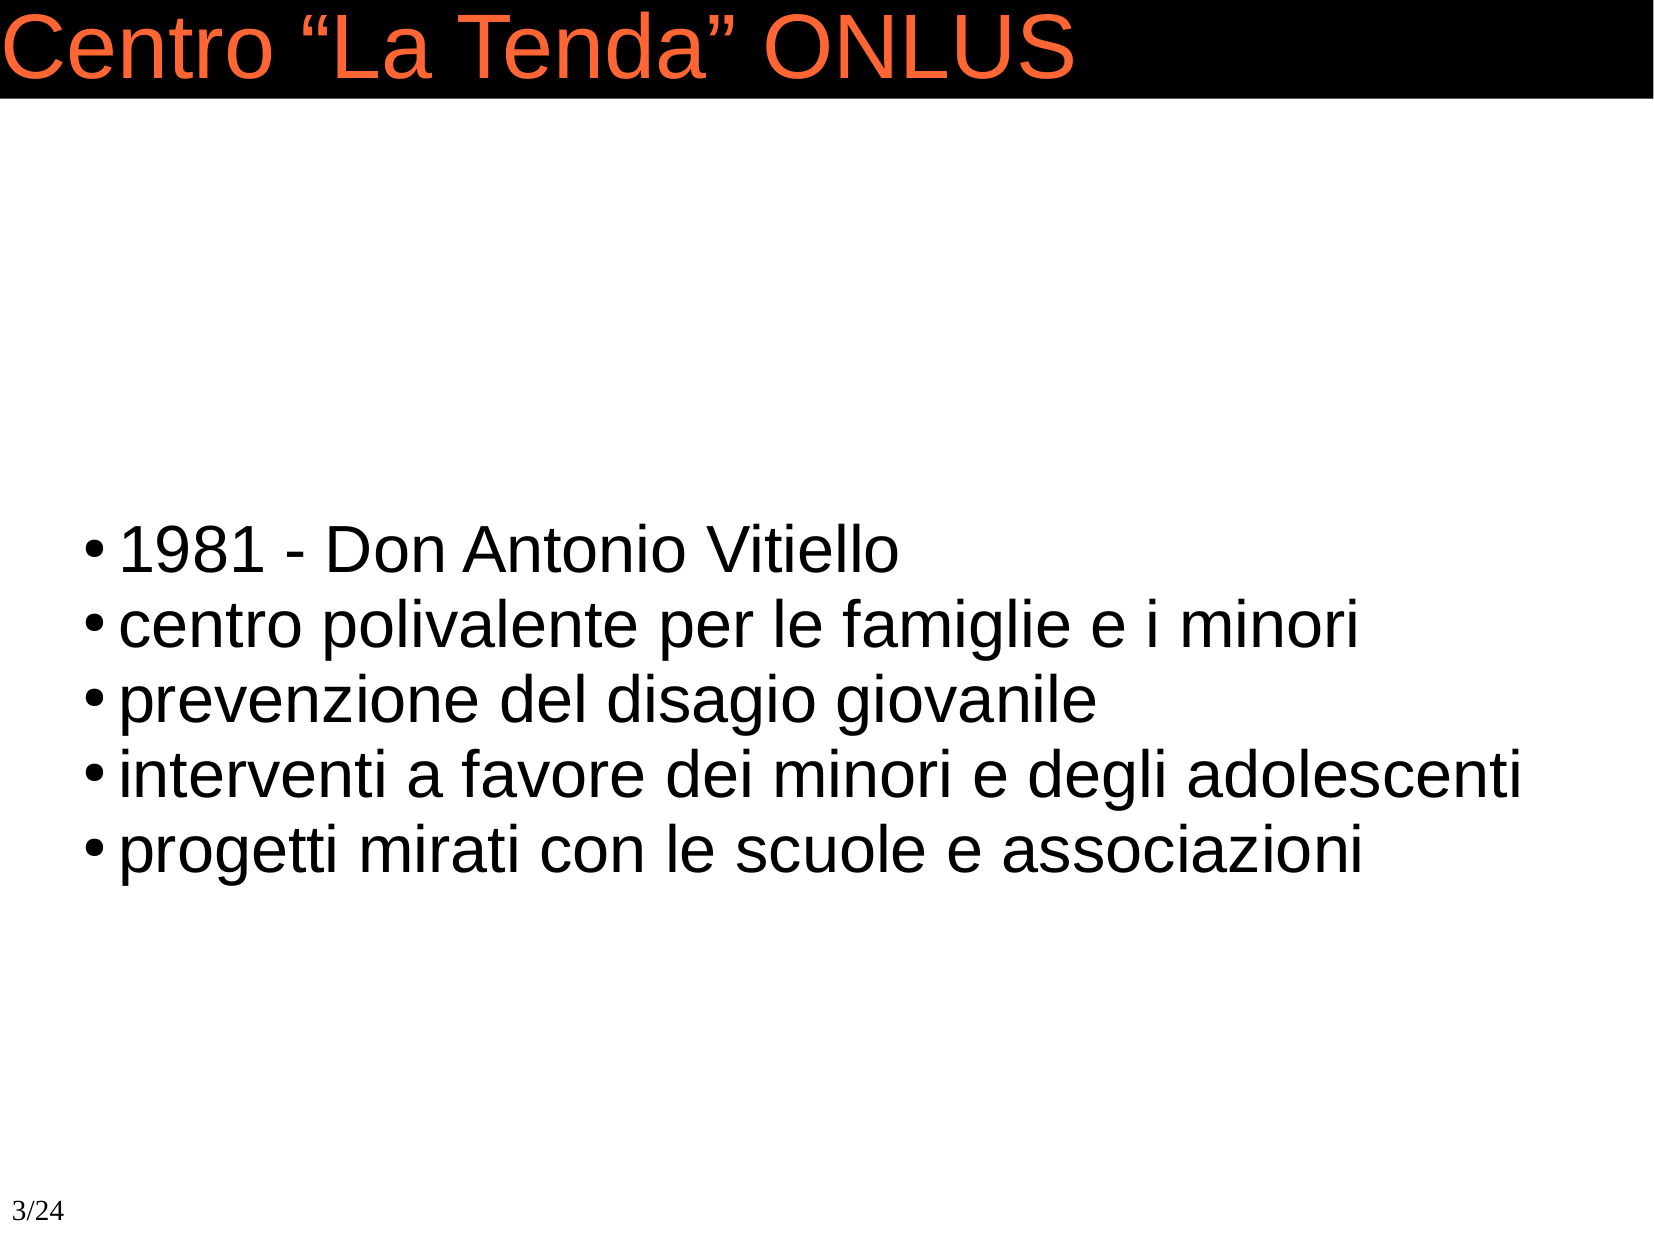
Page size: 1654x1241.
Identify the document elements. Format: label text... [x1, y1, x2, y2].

subtitle 1981 - Don Antonio Vitiello centro polivalente per le famiglie e i minori prevenzione del disagio giovanile interventi a favore dei minori e degli adolescenti progetti mirati con le scuole e associazioni [82, 290, 1571, 1109]
title Centro “La Tenda” ONLUS [0, 0, 1654, 99]
